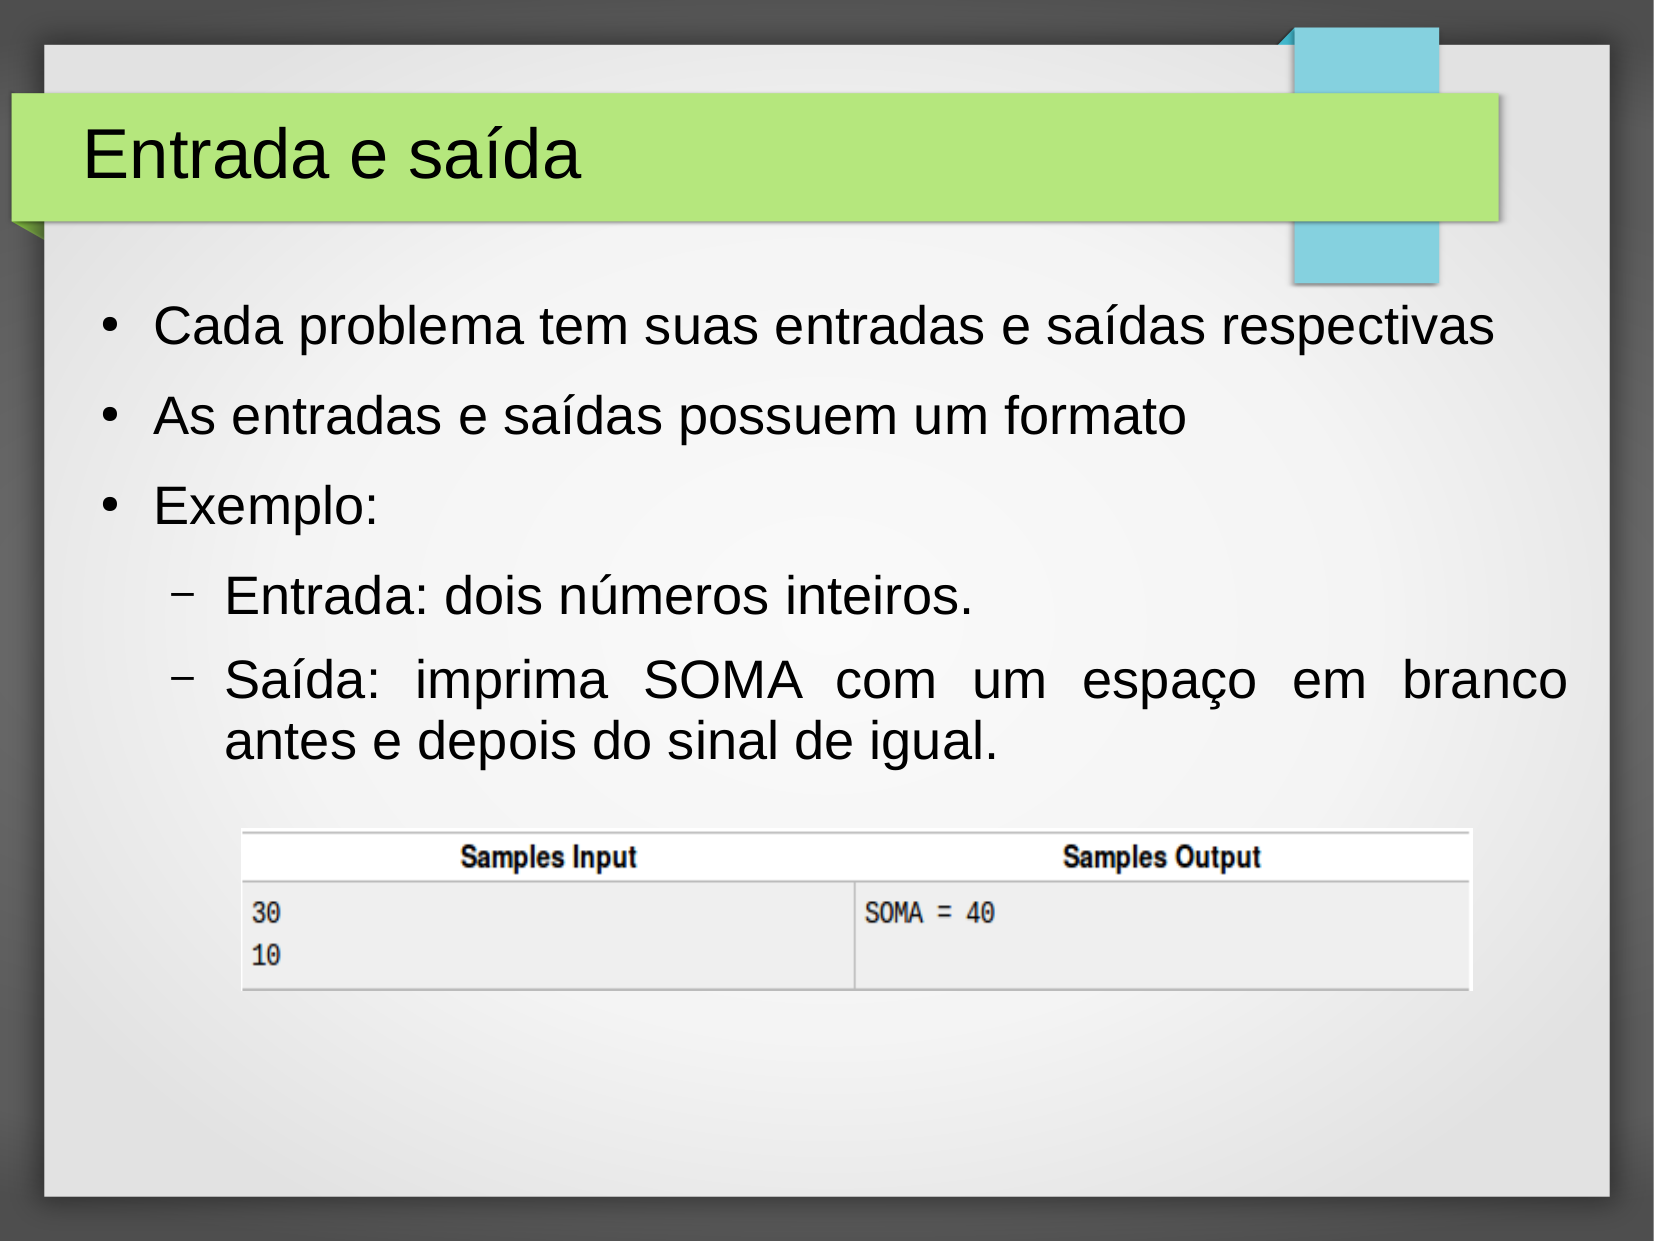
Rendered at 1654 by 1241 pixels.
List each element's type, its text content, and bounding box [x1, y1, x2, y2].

picture [0, 0, 1654, 1241]
title Entrada e saída [82, 94, 1264, 213]
list Cada problema tem suas entradas e saídas respectivas As entradas e saídas possuem um formato Exemplo: Entrada: dois números inteiros. Saída: imprima SOMA com um espaço em branco antes e depois do sinal de igual. [82, 295, 1571, 1015]
